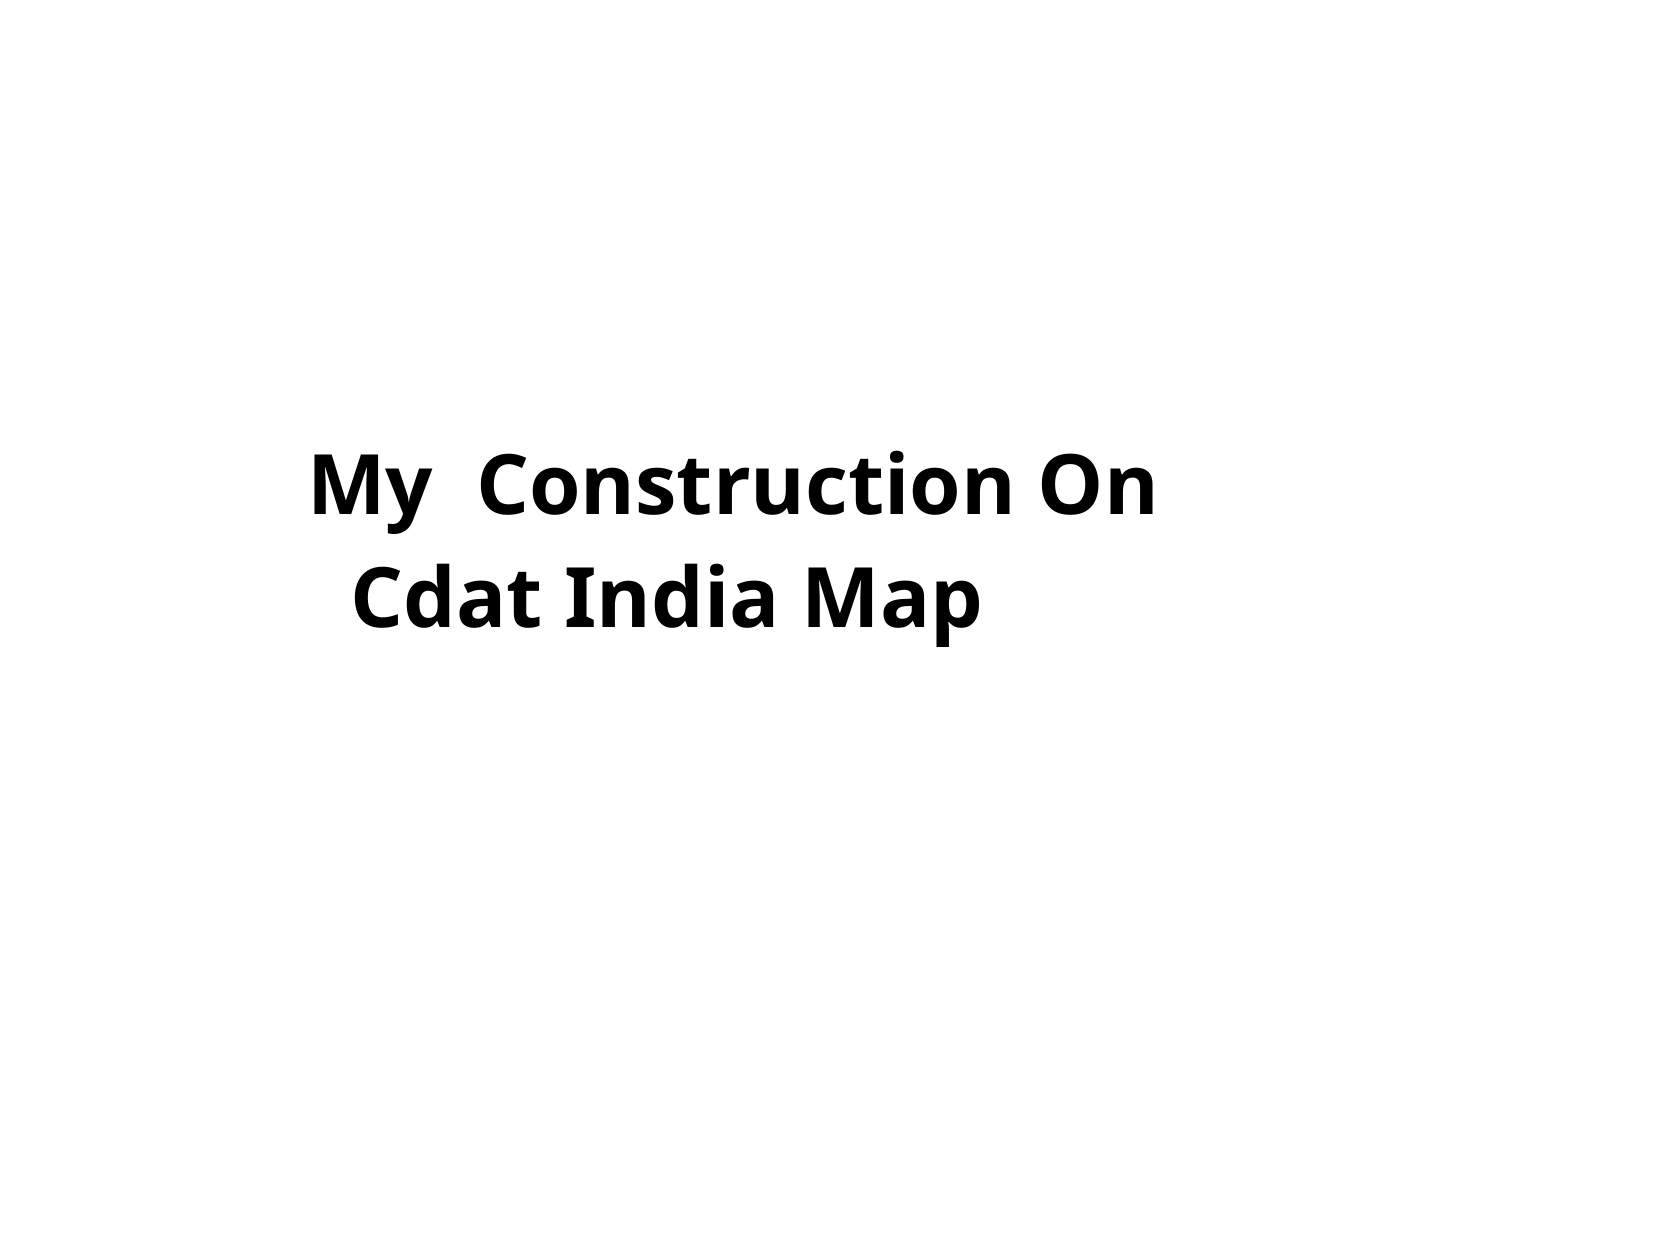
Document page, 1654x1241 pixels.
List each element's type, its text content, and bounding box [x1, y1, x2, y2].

text_box My Construction On Cdat India Map [292, 417, 1362, 663]
